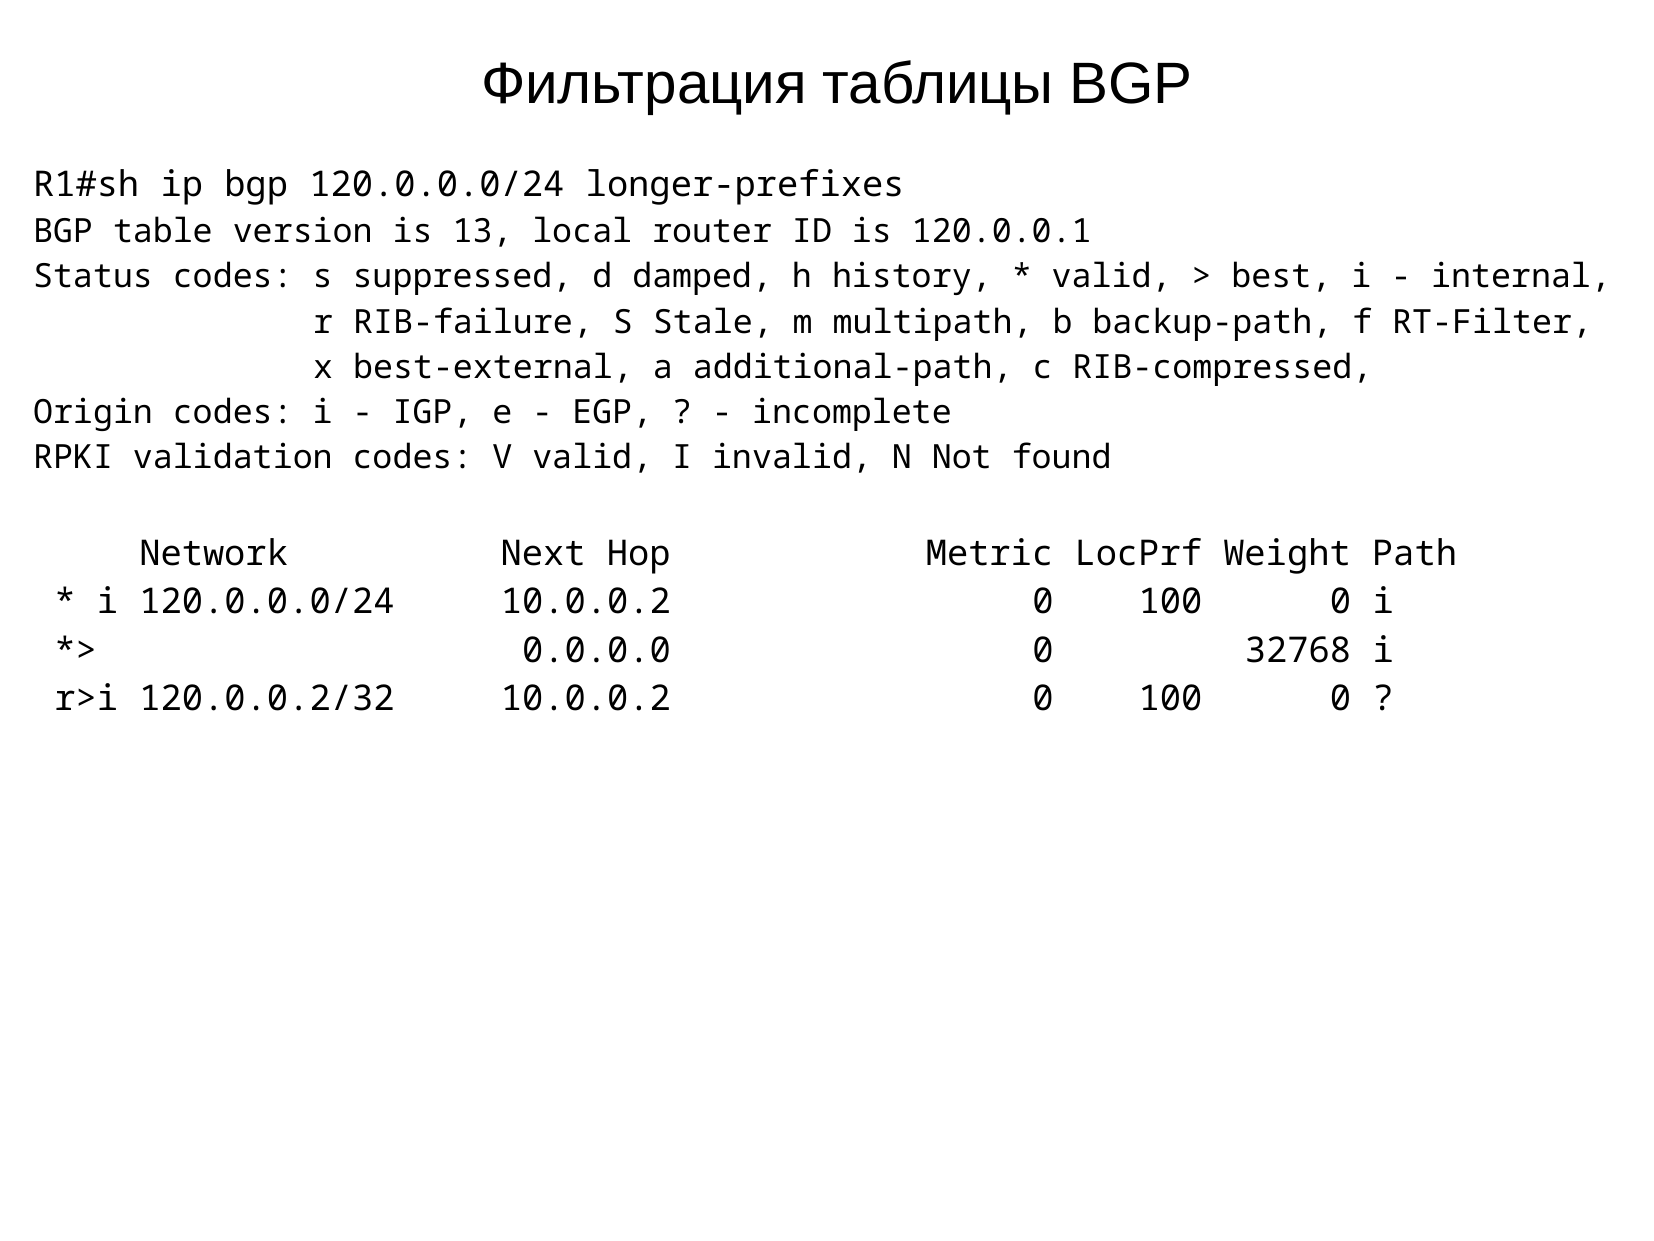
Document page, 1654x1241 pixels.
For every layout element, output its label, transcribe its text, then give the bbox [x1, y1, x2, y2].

list R1#sh ip bgp 120.0.0.0/24 longer-prefixes BGP table version is 13, local router ID is 120.0.0.1 Status codes: s suppressed, d damped, h history, * valid, > best, i - internal, r RIB-failure, S Stale, m multipath, b backup-path, f RT-Filter, x best-external, a additional-path, c RIB-compressed, Origin codes: i - IGP, e - EGP, ? - incomplete RPKI validation codes: V valid, I invalid, N Not found Network Next Hop Metric LocPrf Weight Path * i 120.0.0.0/24 10.0.0.2 0 100 0 i *> 0.0.0.0 0 32768 i r>i 120.0.0.2/32 10.0.0.2 0 100 0 ? [33, 158, 1646, 965]
title Фильтрация таблицы BGP [82, 9, 1571, 125]
